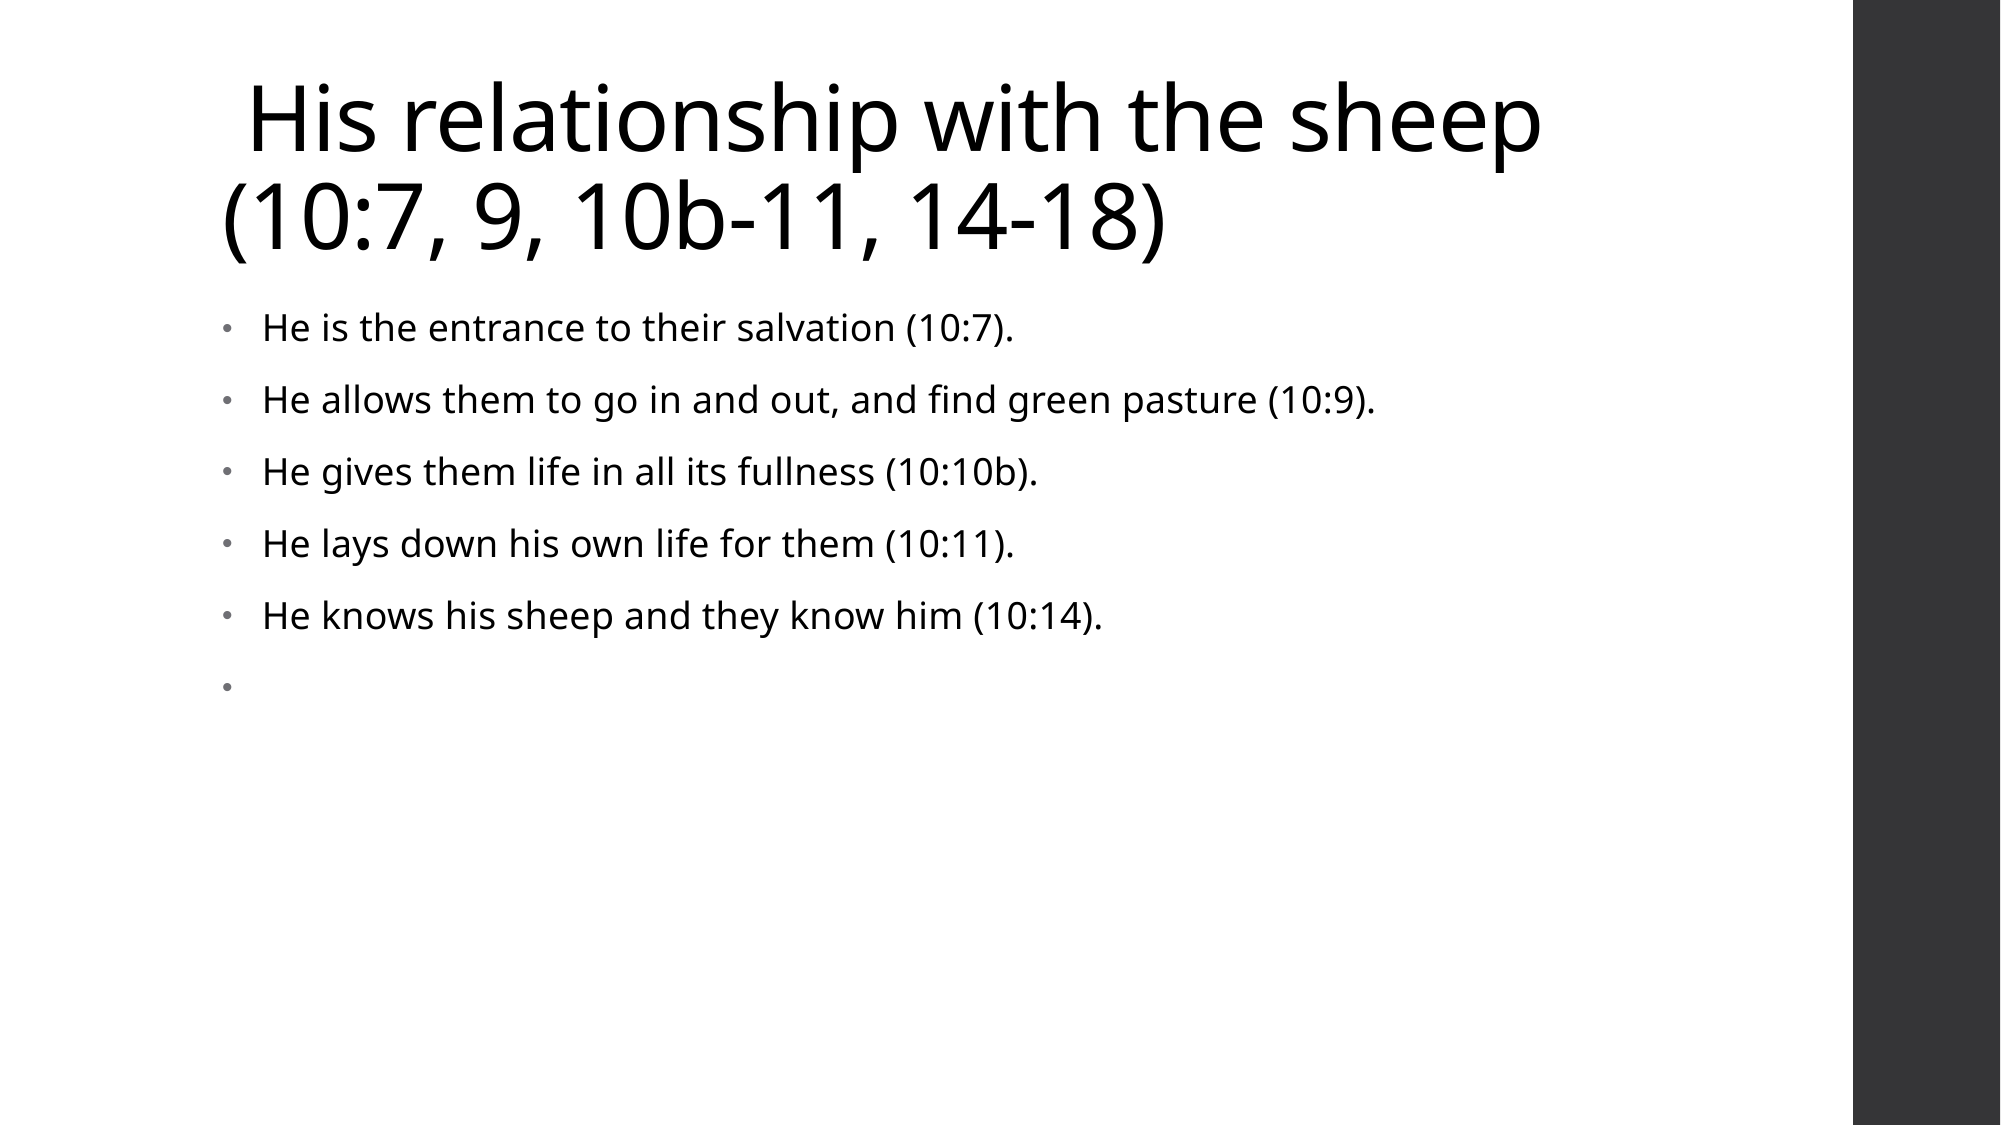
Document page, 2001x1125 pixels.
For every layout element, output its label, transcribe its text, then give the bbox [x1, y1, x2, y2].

title His relationship with the sheep (10:7, 9, 10b-11, 14-18) [206, 60, 1797, 278]
list He is the entrance to their salvation (10:7). He allows them to go in and out, and find green pasture (10:9). He gives them life in all its fullness (10:10b). He lays down his own life for them (10:11). He knows his sheep and they know him (10:14). [206, 299, 1617, 1014]
